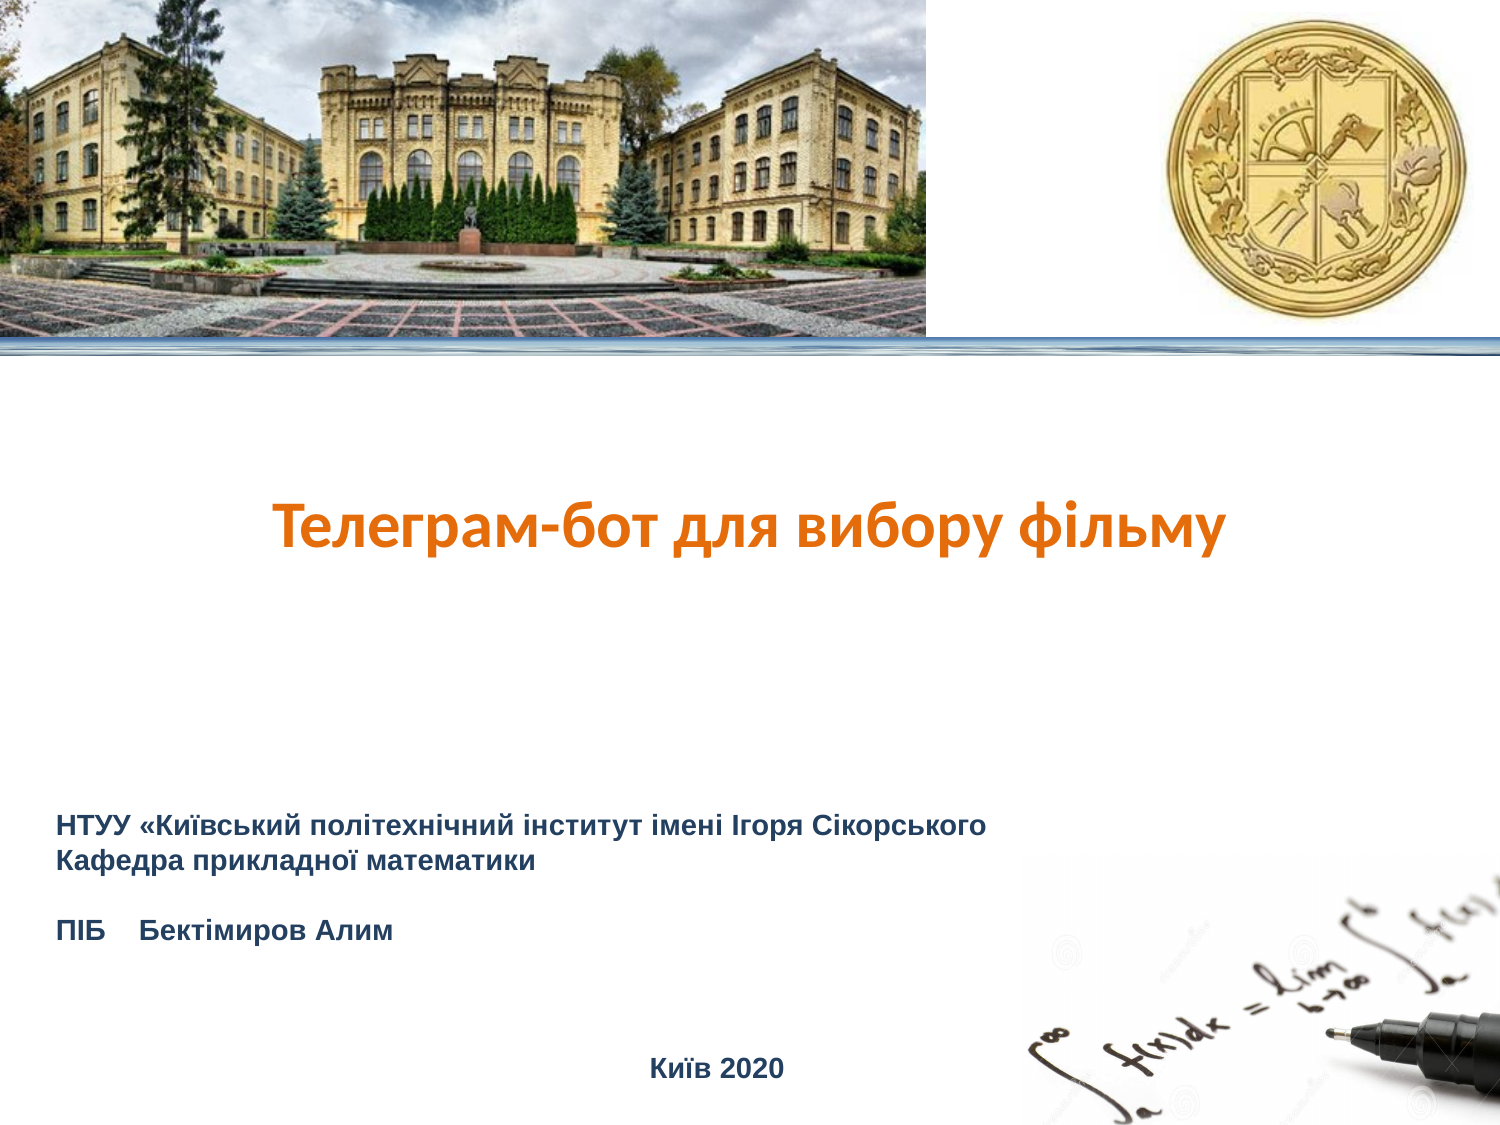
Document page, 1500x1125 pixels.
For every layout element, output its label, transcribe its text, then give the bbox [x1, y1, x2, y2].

picture [0, 0, 1500, 356]
picture [1022, 853, 1500, 1125]
picture [1159, 12, 1474, 326]
text_box Телеграм-бот для вибору фільму [38, 432, 1462, 609]
text_box Київ 2020 [634, 1041, 865, 1092]
text_box НТУУ «Київський політехнічний інститут імені Ігоря Сікорського Кафедра прикладної математики ПІБ Бектімиров Алим [41, 798, 1160, 956]
